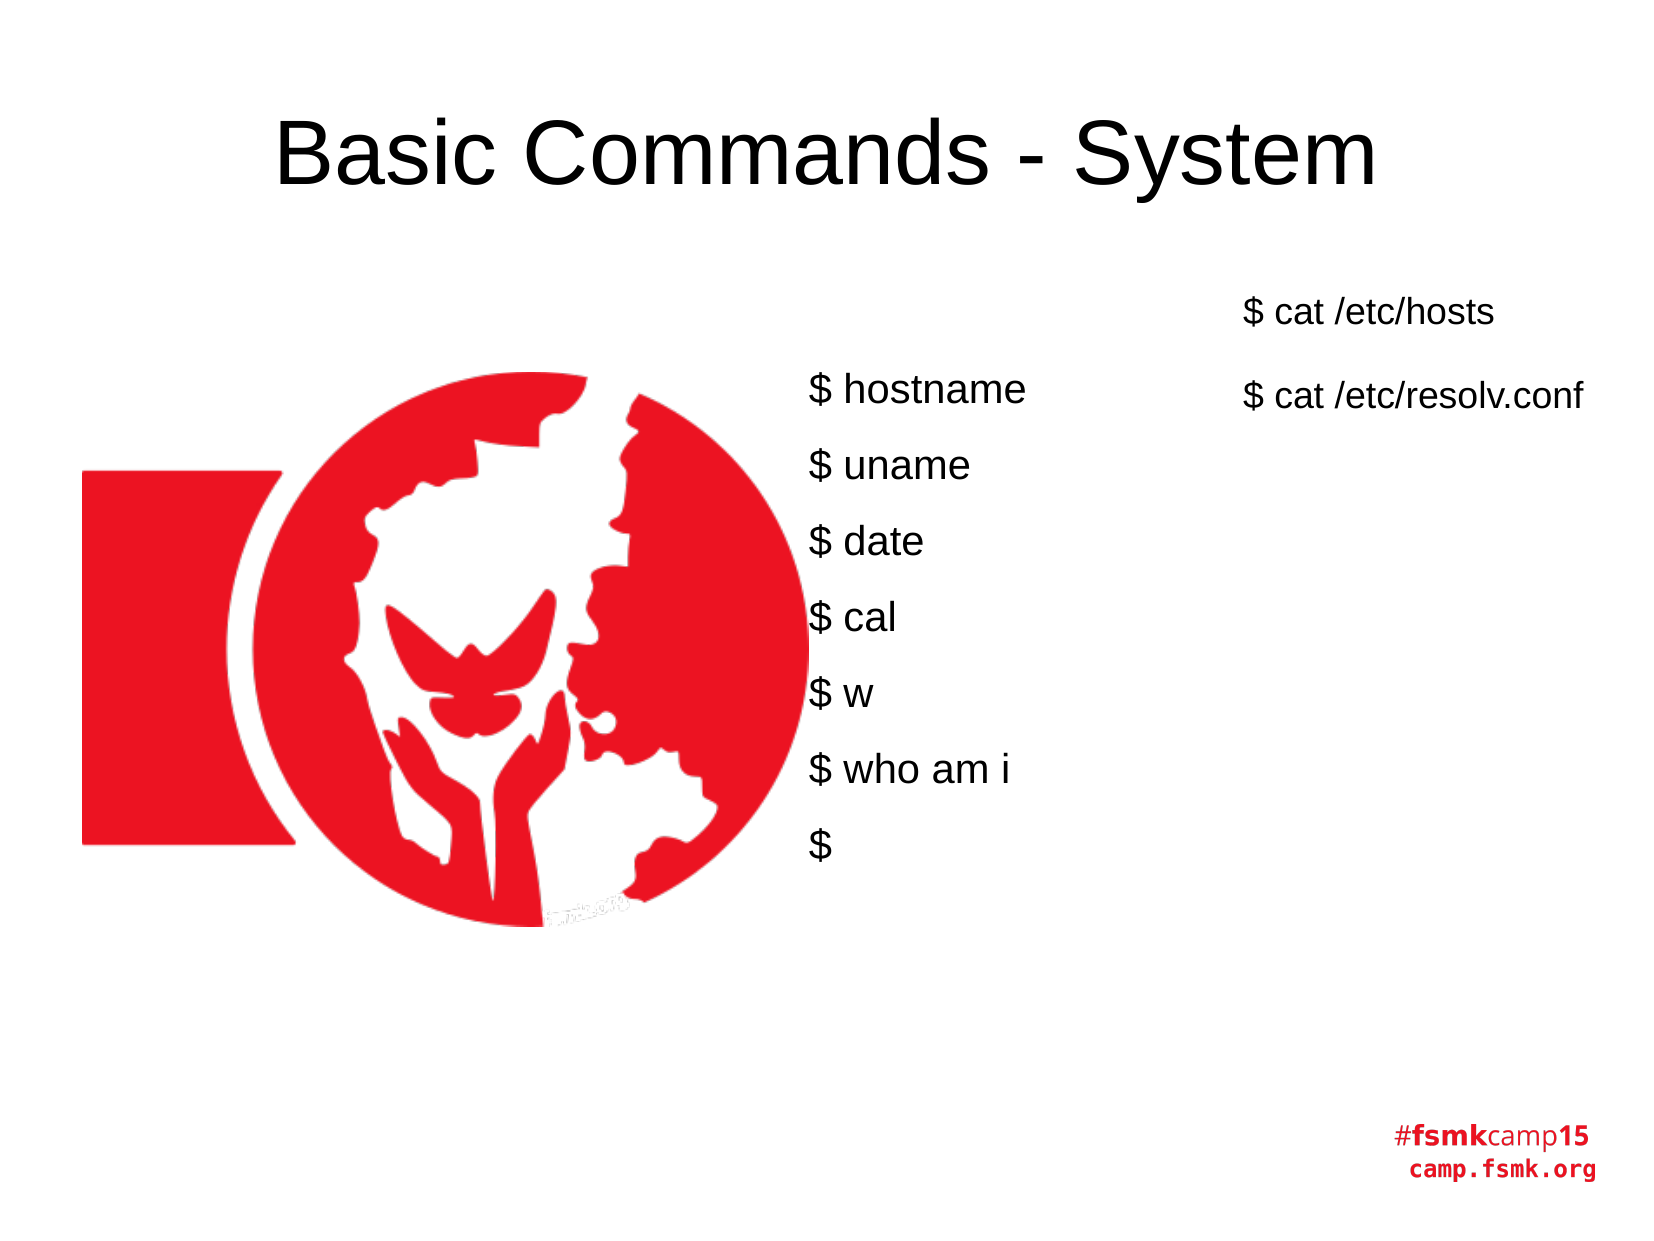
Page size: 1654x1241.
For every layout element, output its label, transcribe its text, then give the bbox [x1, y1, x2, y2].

picture [82, 372, 808, 927]
title Basic Commands - System [82, 49, 1571, 257]
list $ hostname $ uname $ date $ cal $ w $ who am i $ [808, 290, 1158, 1010]
picture [1394, 1124, 1595, 1182]
text_box $ cat /etc/hosts $ cat /etc/resolv.conf [1228, 283, 1607, 981]
